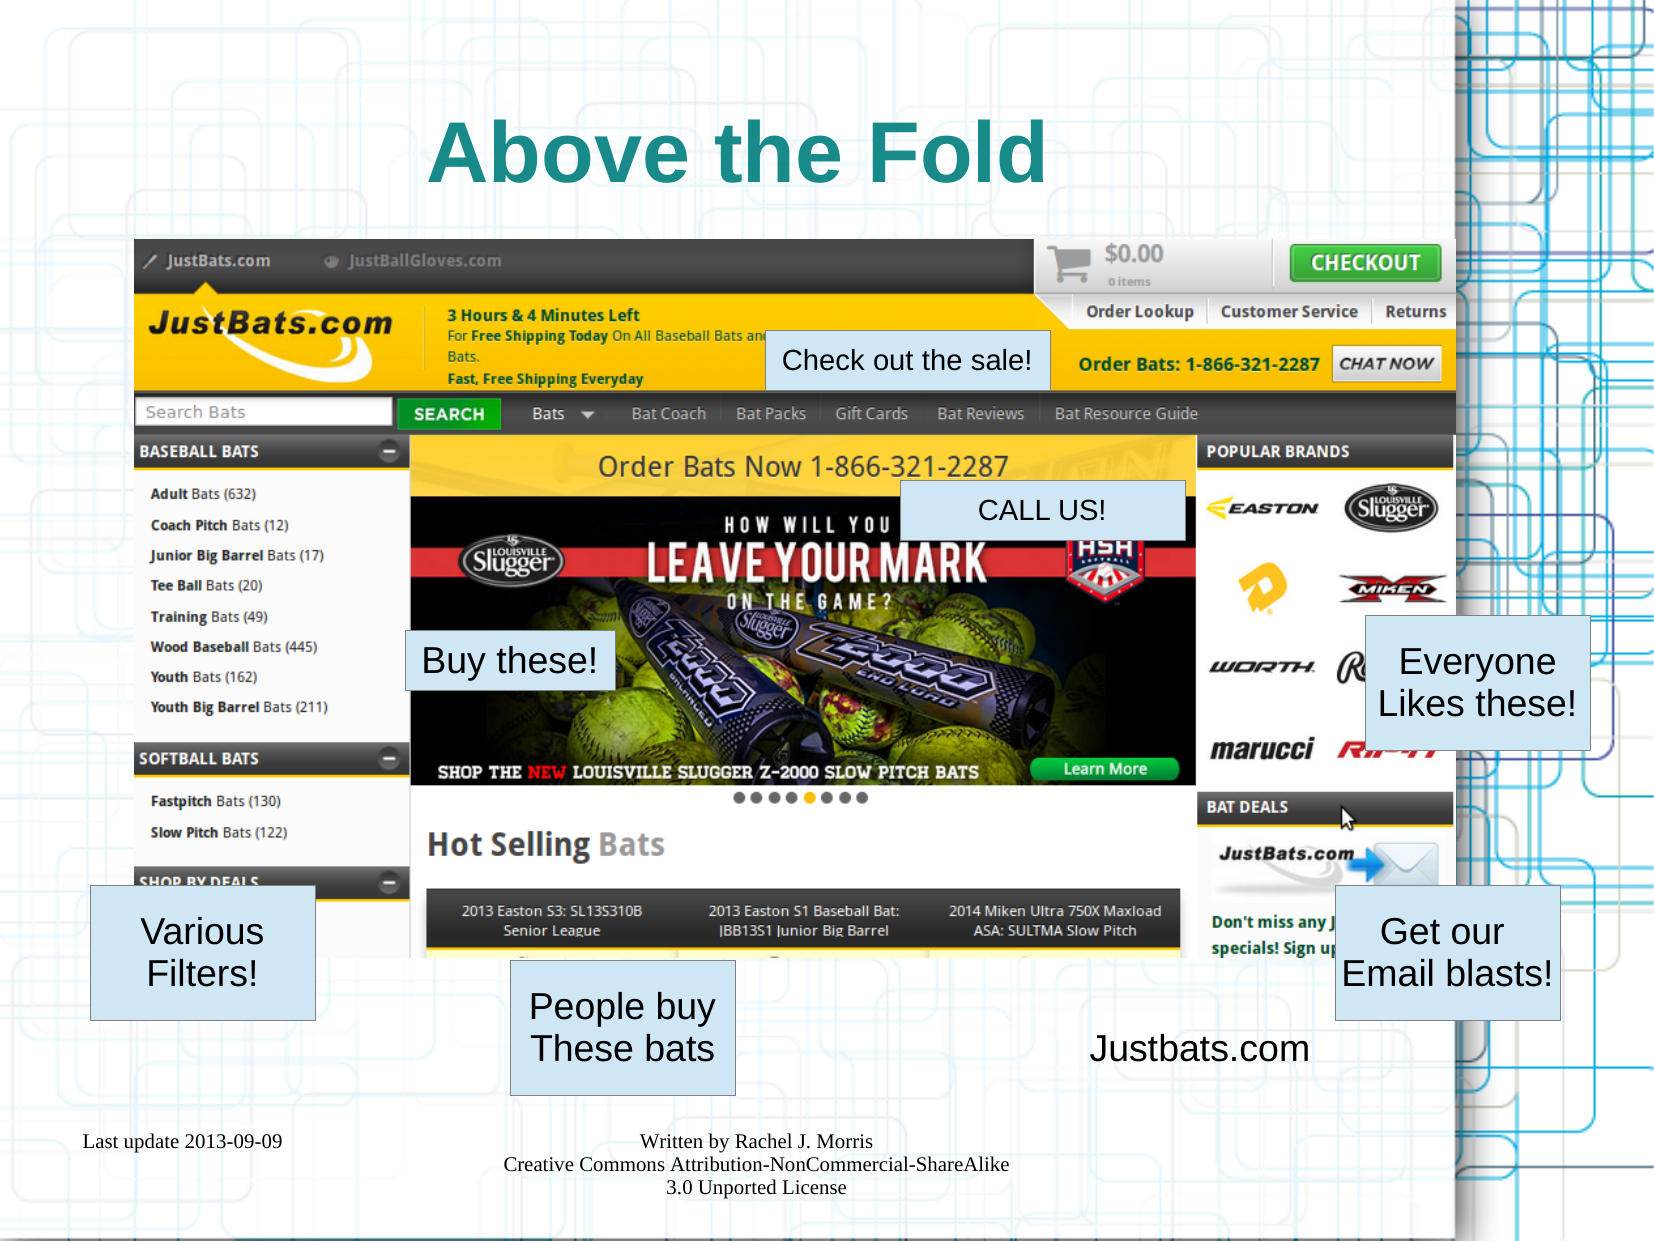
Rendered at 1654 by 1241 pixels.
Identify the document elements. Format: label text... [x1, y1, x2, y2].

text_box Various Filters! [90, 885, 316, 1021]
title Above the Fold [59, 49, 1418, 257]
text_box CALL US! [900, 480, 1186, 541]
text_box Buy these! [405, 630, 616, 691]
text_box Everyone Likes these! [1365, 615, 1591, 751]
text_box People buy These bats [510, 960, 736, 1096]
text_box Justbats.com [990, 1020, 1411, 1077]
text_box Get our Email blasts! [1335, 885, 1561, 1021]
text_box Check out the sale! [765, 330, 1051, 391]
picture [0, 0, 1654, 1241]
